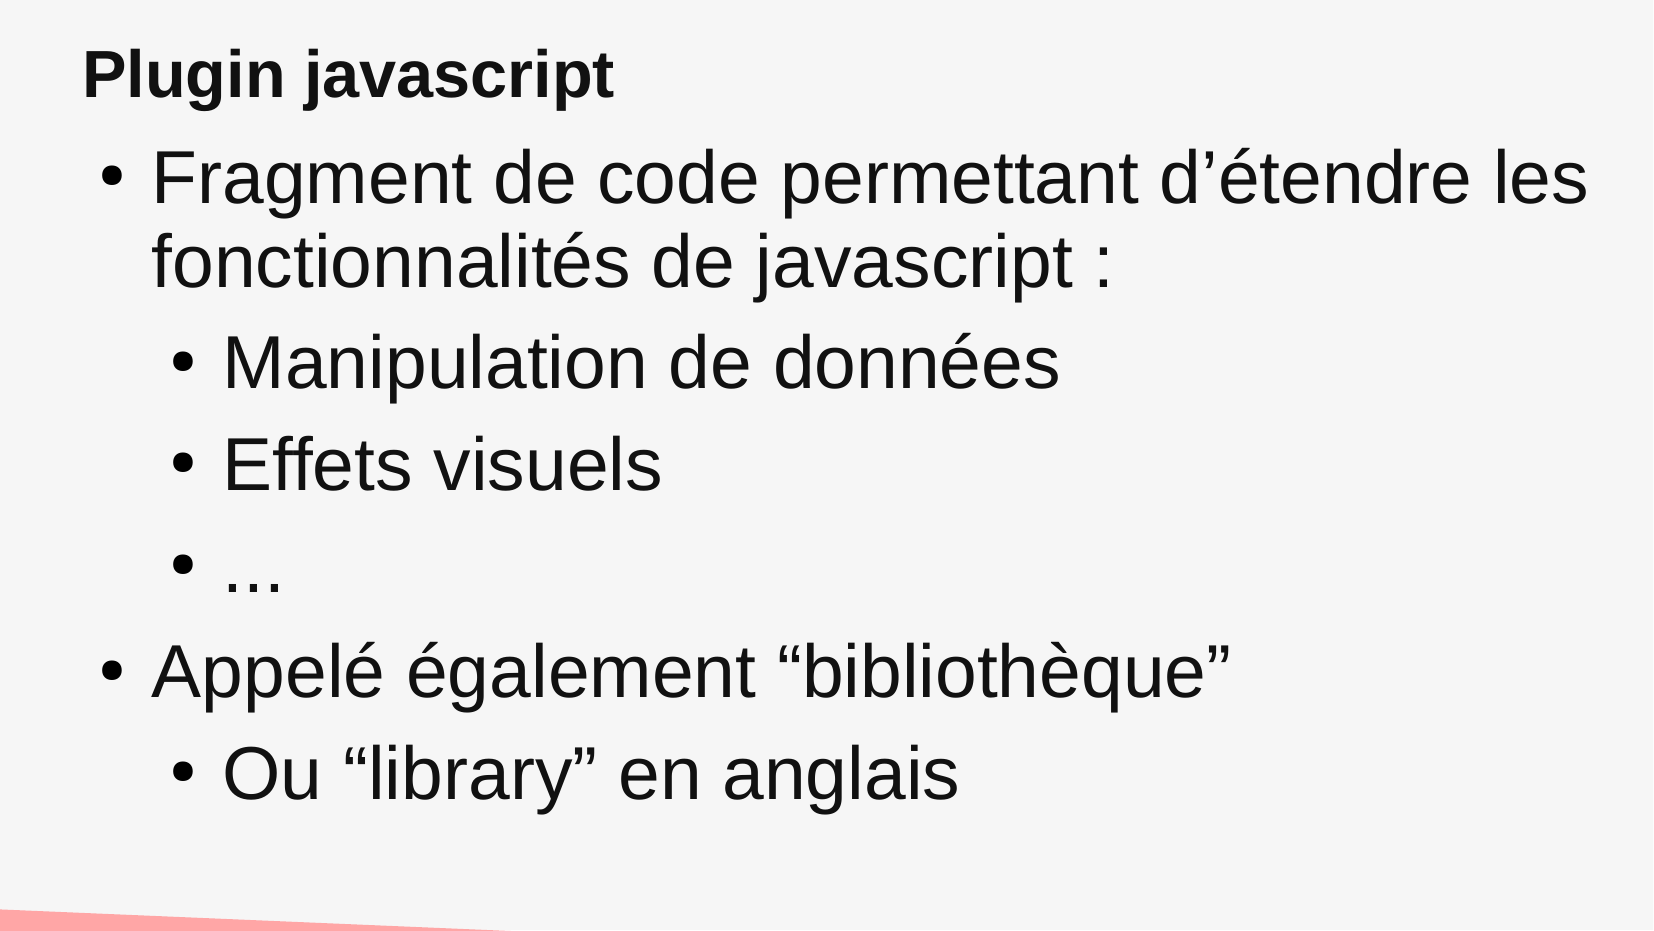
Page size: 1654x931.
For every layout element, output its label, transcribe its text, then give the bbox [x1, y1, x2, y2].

title Plugin javascript [82, 37, 1571, 114]
text_box [0, 909, 511, 931]
list Fragment de code permettant d’étendre les fonctionnalités de javascript : Manipulation de données Effets visuels ... Appelé également “bibliothèque” Ou “library” en anglais [80, 135, 1620, 827]
